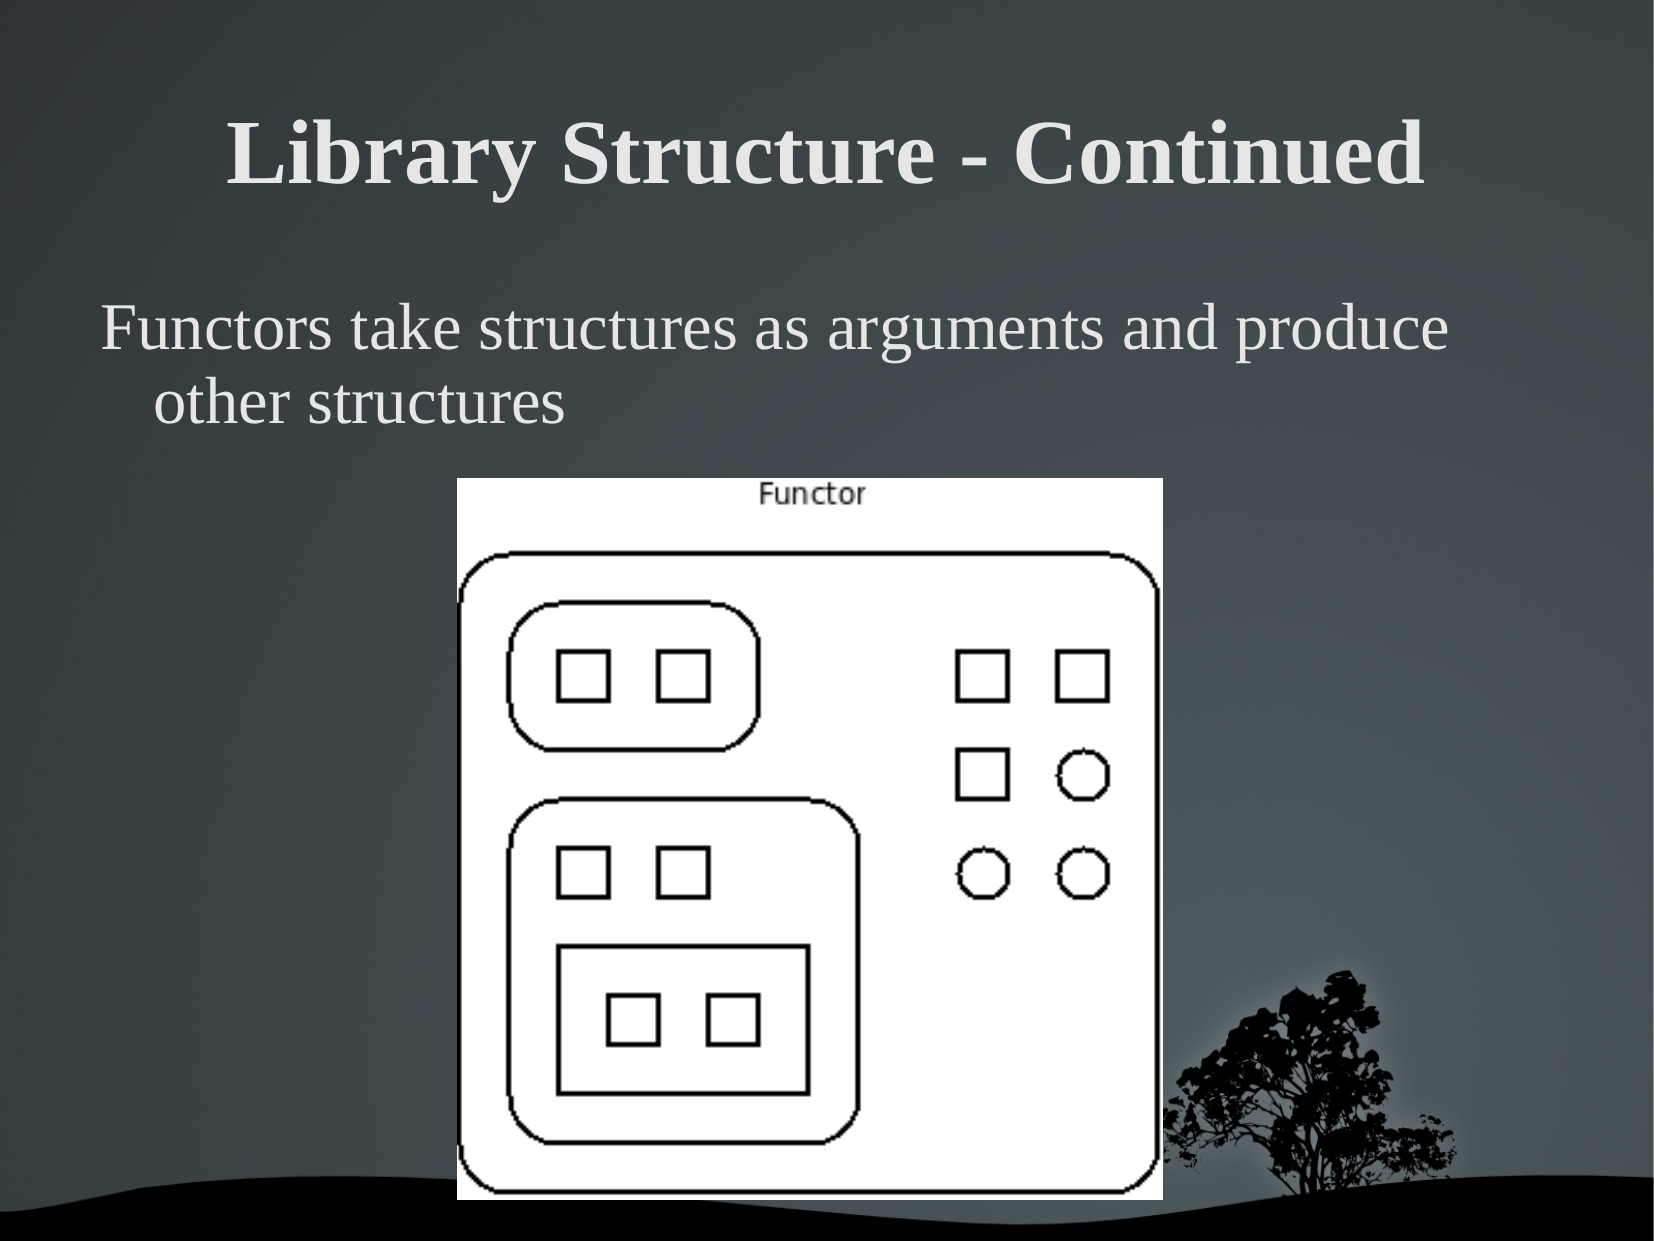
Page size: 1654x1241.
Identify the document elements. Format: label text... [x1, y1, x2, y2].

list Functors take structures as arguments and produce other structures [82, 290, 1571, 1094]
title Library Structure - Continued [82, 56, 1571, 250]
picture [0, 0, 1654, 1241]
